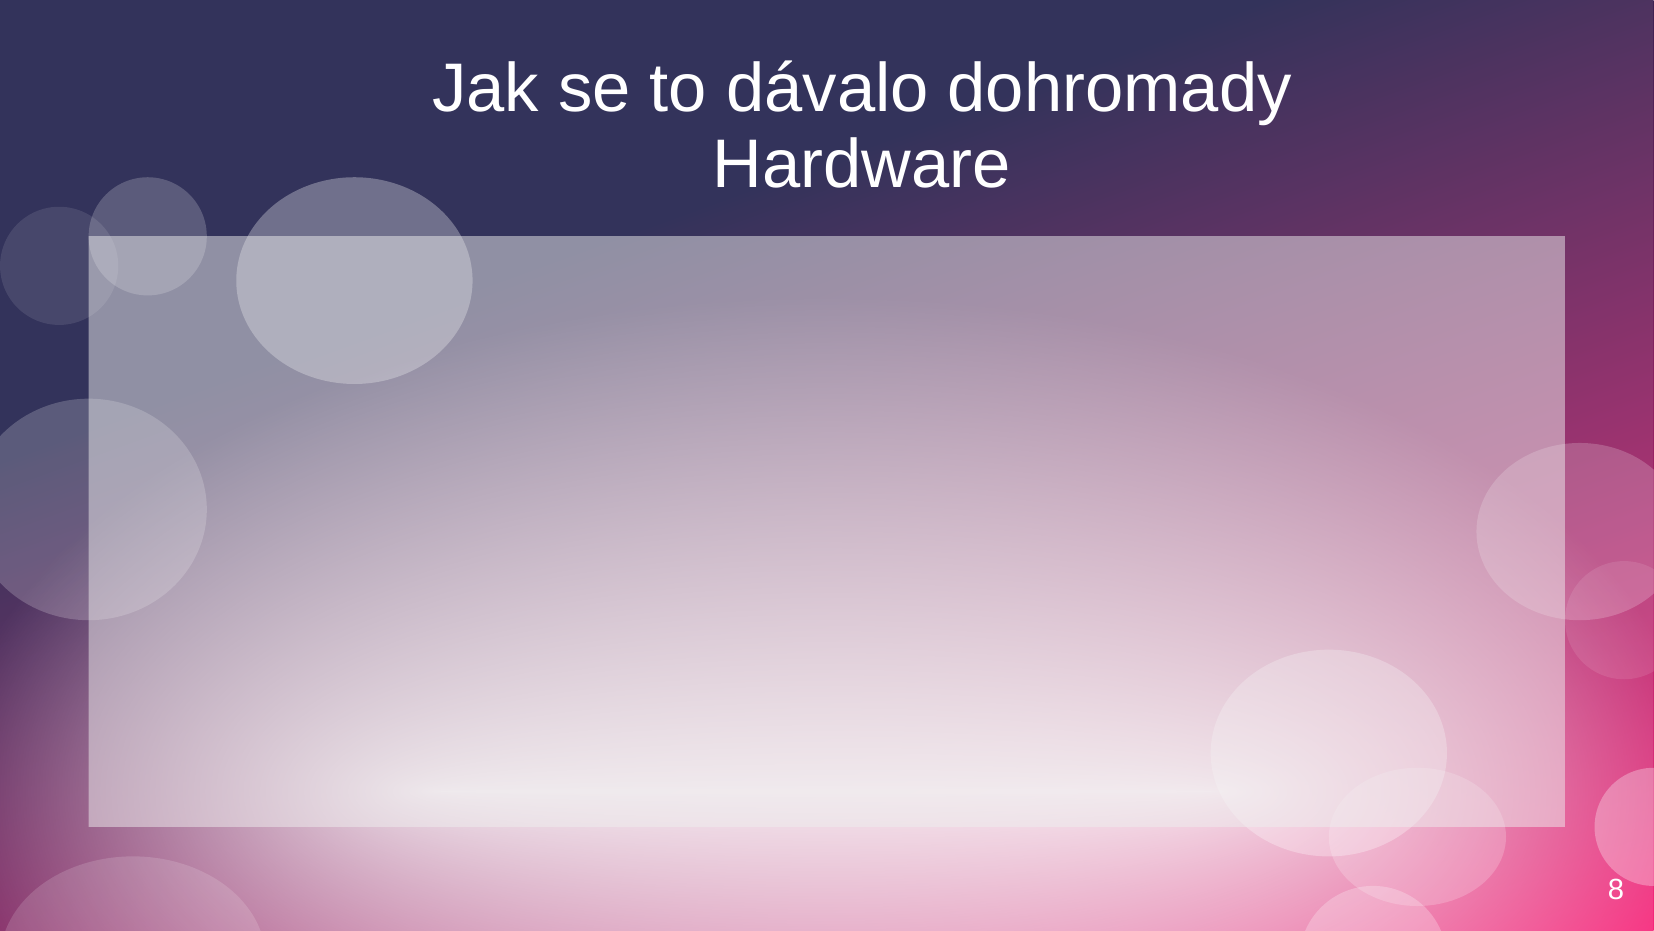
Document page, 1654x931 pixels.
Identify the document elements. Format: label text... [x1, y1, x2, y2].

title Jak se to dávalo dohromady Hardware [88, 44, 1565, 207]
list [88, 236, 1565, 827]
